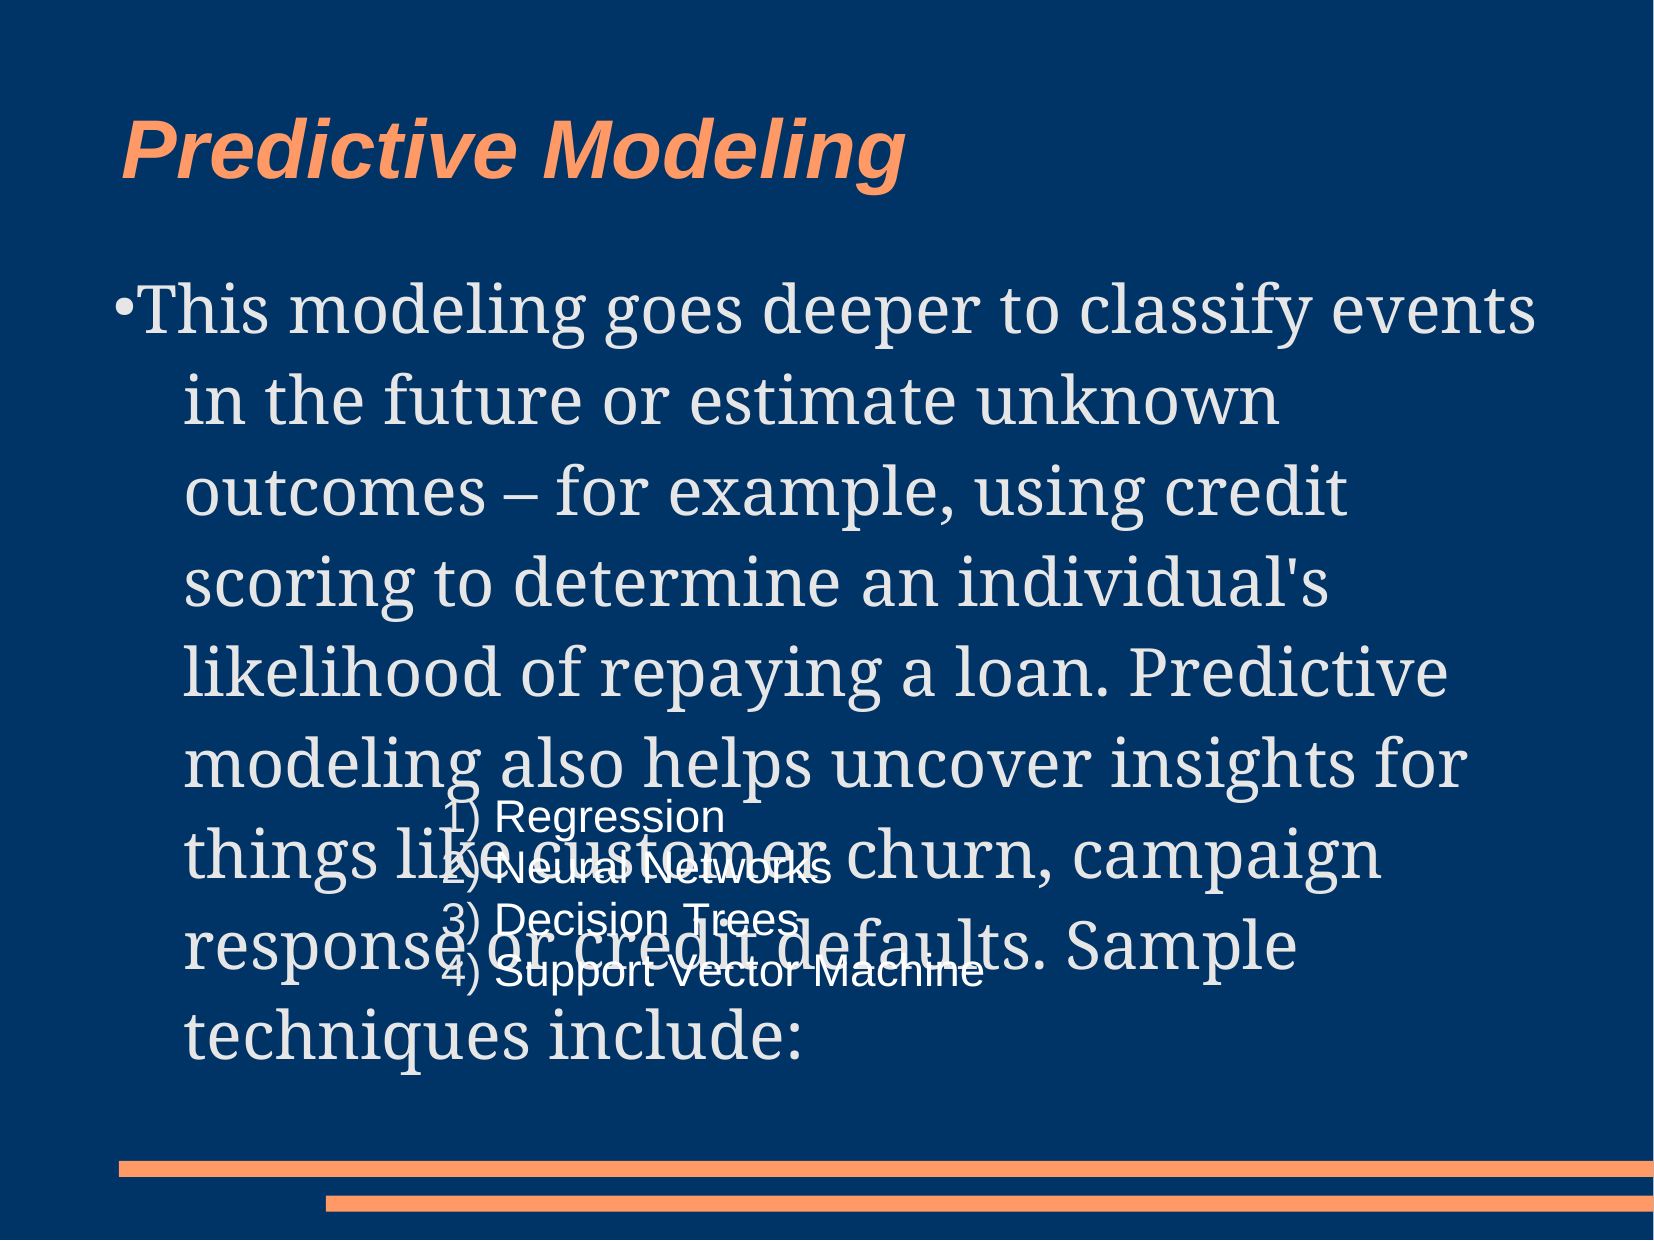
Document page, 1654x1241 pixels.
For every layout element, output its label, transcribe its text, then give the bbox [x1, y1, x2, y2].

title Predictive Modeling [121, 46, 1534, 254]
text_box Regression Neural Networks Decision Trees Support Vector Machine [423, 791, 1201, 1088]
list This modeling goes deeper to classify events in the future or estimate unknown outcomes – for example, using credit scoring to determine an individual's likelihood of repaying a loan. Predictive modeling also helps uncover insights for things like customer churn, campaign response or credit defaults. Sample techniques include: [112, 262, 1552, 982]
